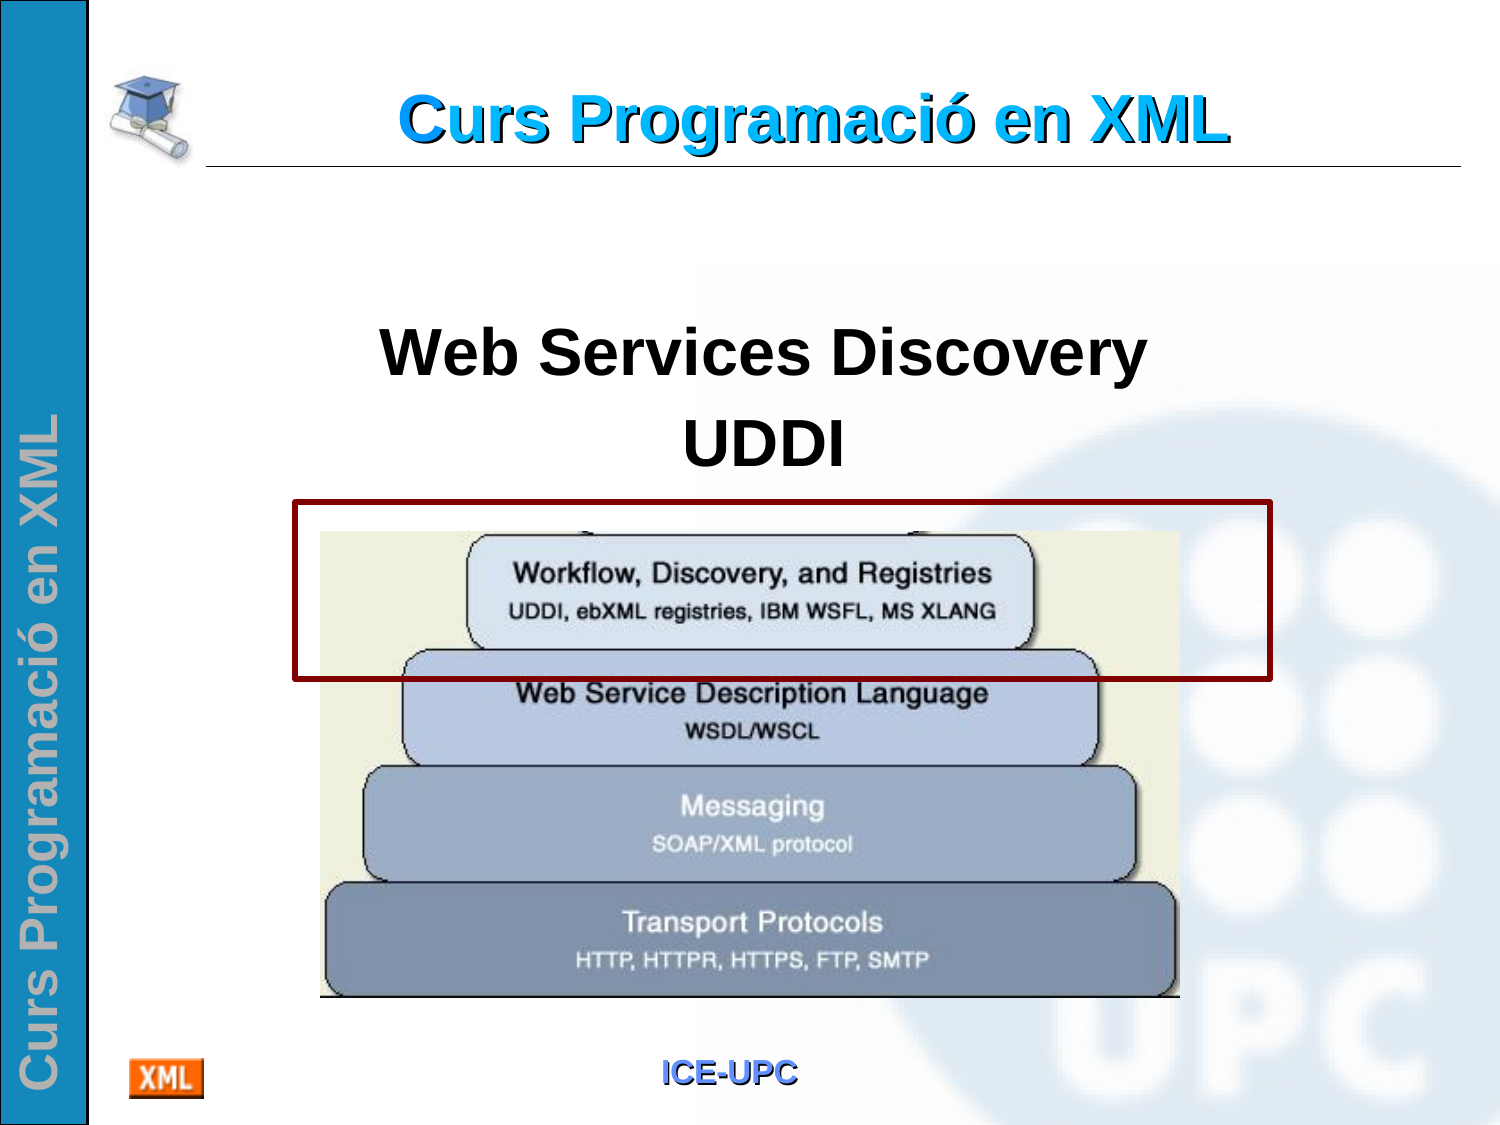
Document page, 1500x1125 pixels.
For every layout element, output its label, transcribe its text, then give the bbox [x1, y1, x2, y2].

title Curs Programació en XML [177, 58, 1453, 178]
text_box [295, 501, 1270, 680]
picture [129, 1058, 204, 1099]
picture [93, 61, 177, 174]
subtitle Web Services Discovery UDDI [201, 307, 1252, 512]
picture [320, 262, 1500, 1125]
